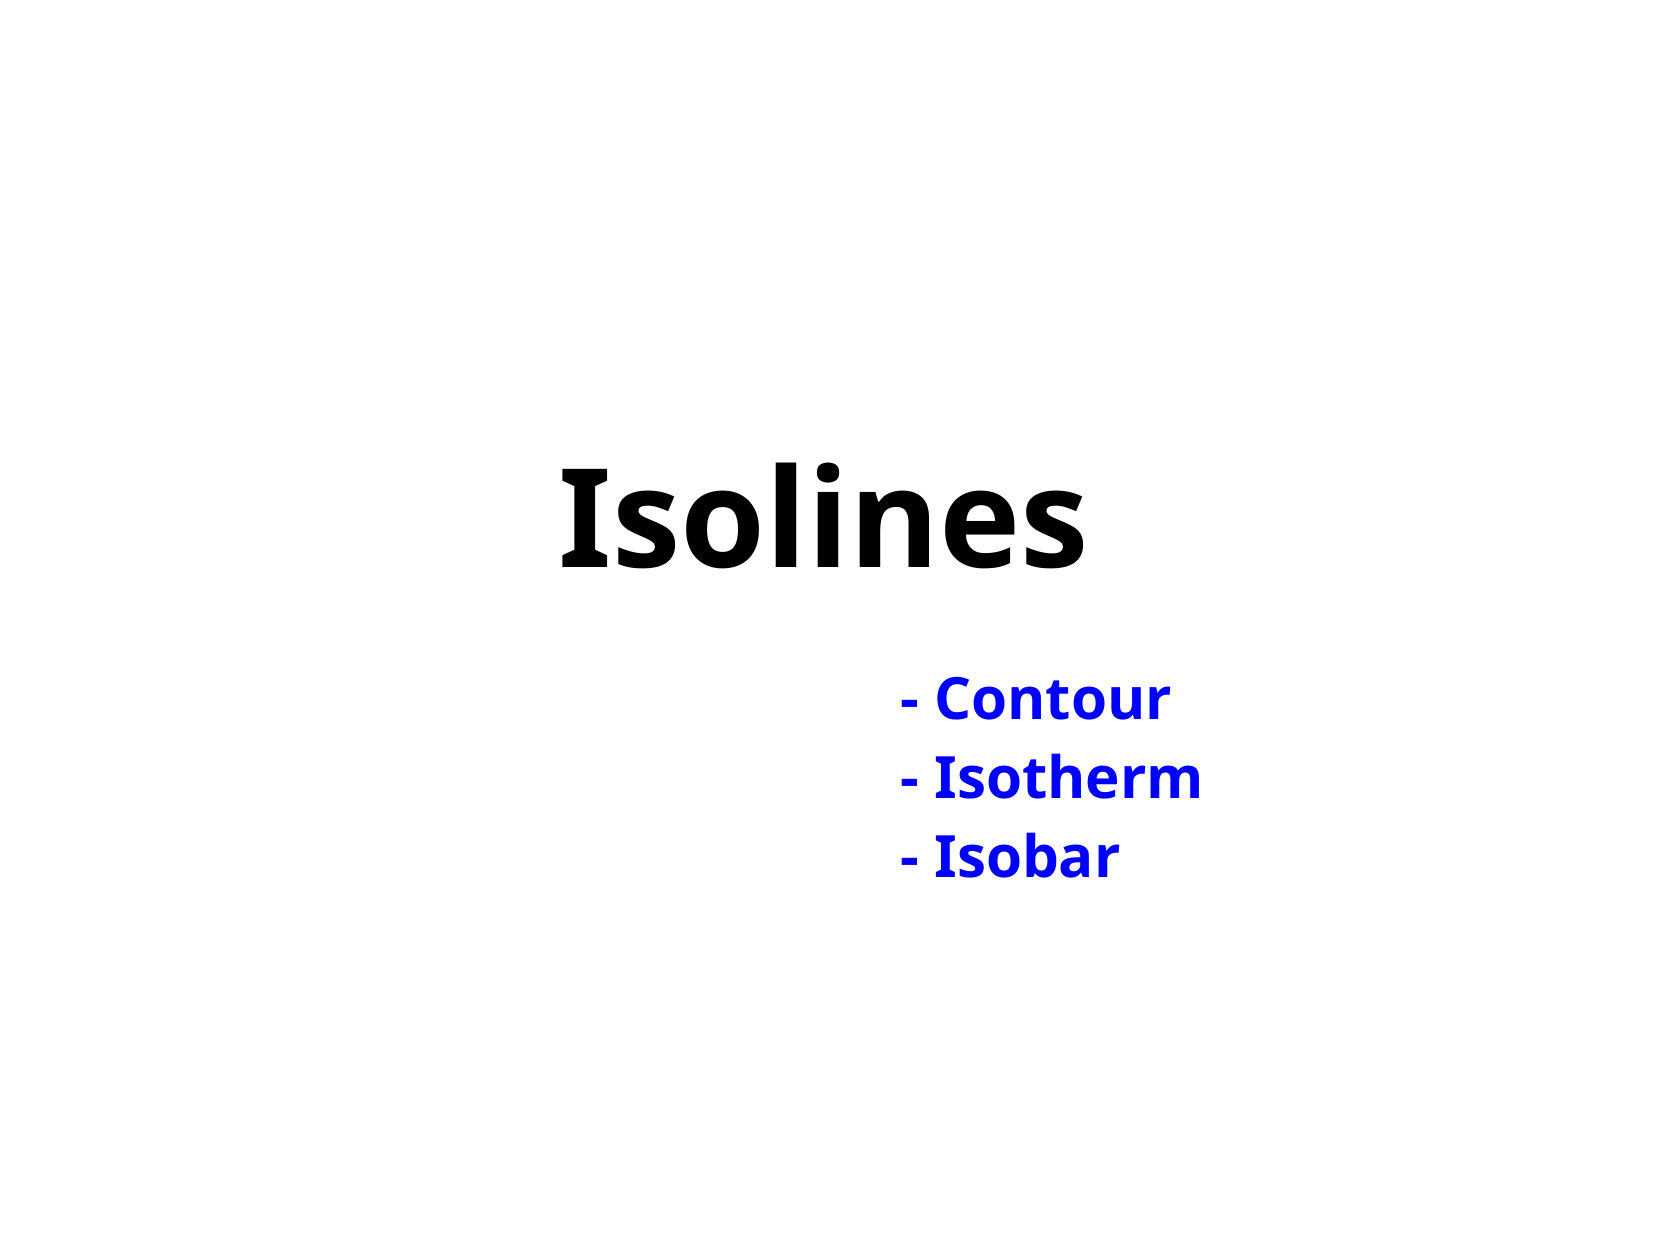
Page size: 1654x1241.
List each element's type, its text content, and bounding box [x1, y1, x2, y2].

text_box Isolines [472, 413, 1359, 618]
text_box - Contour - Isotherm - Isobar [885, 649, 1300, 906]
